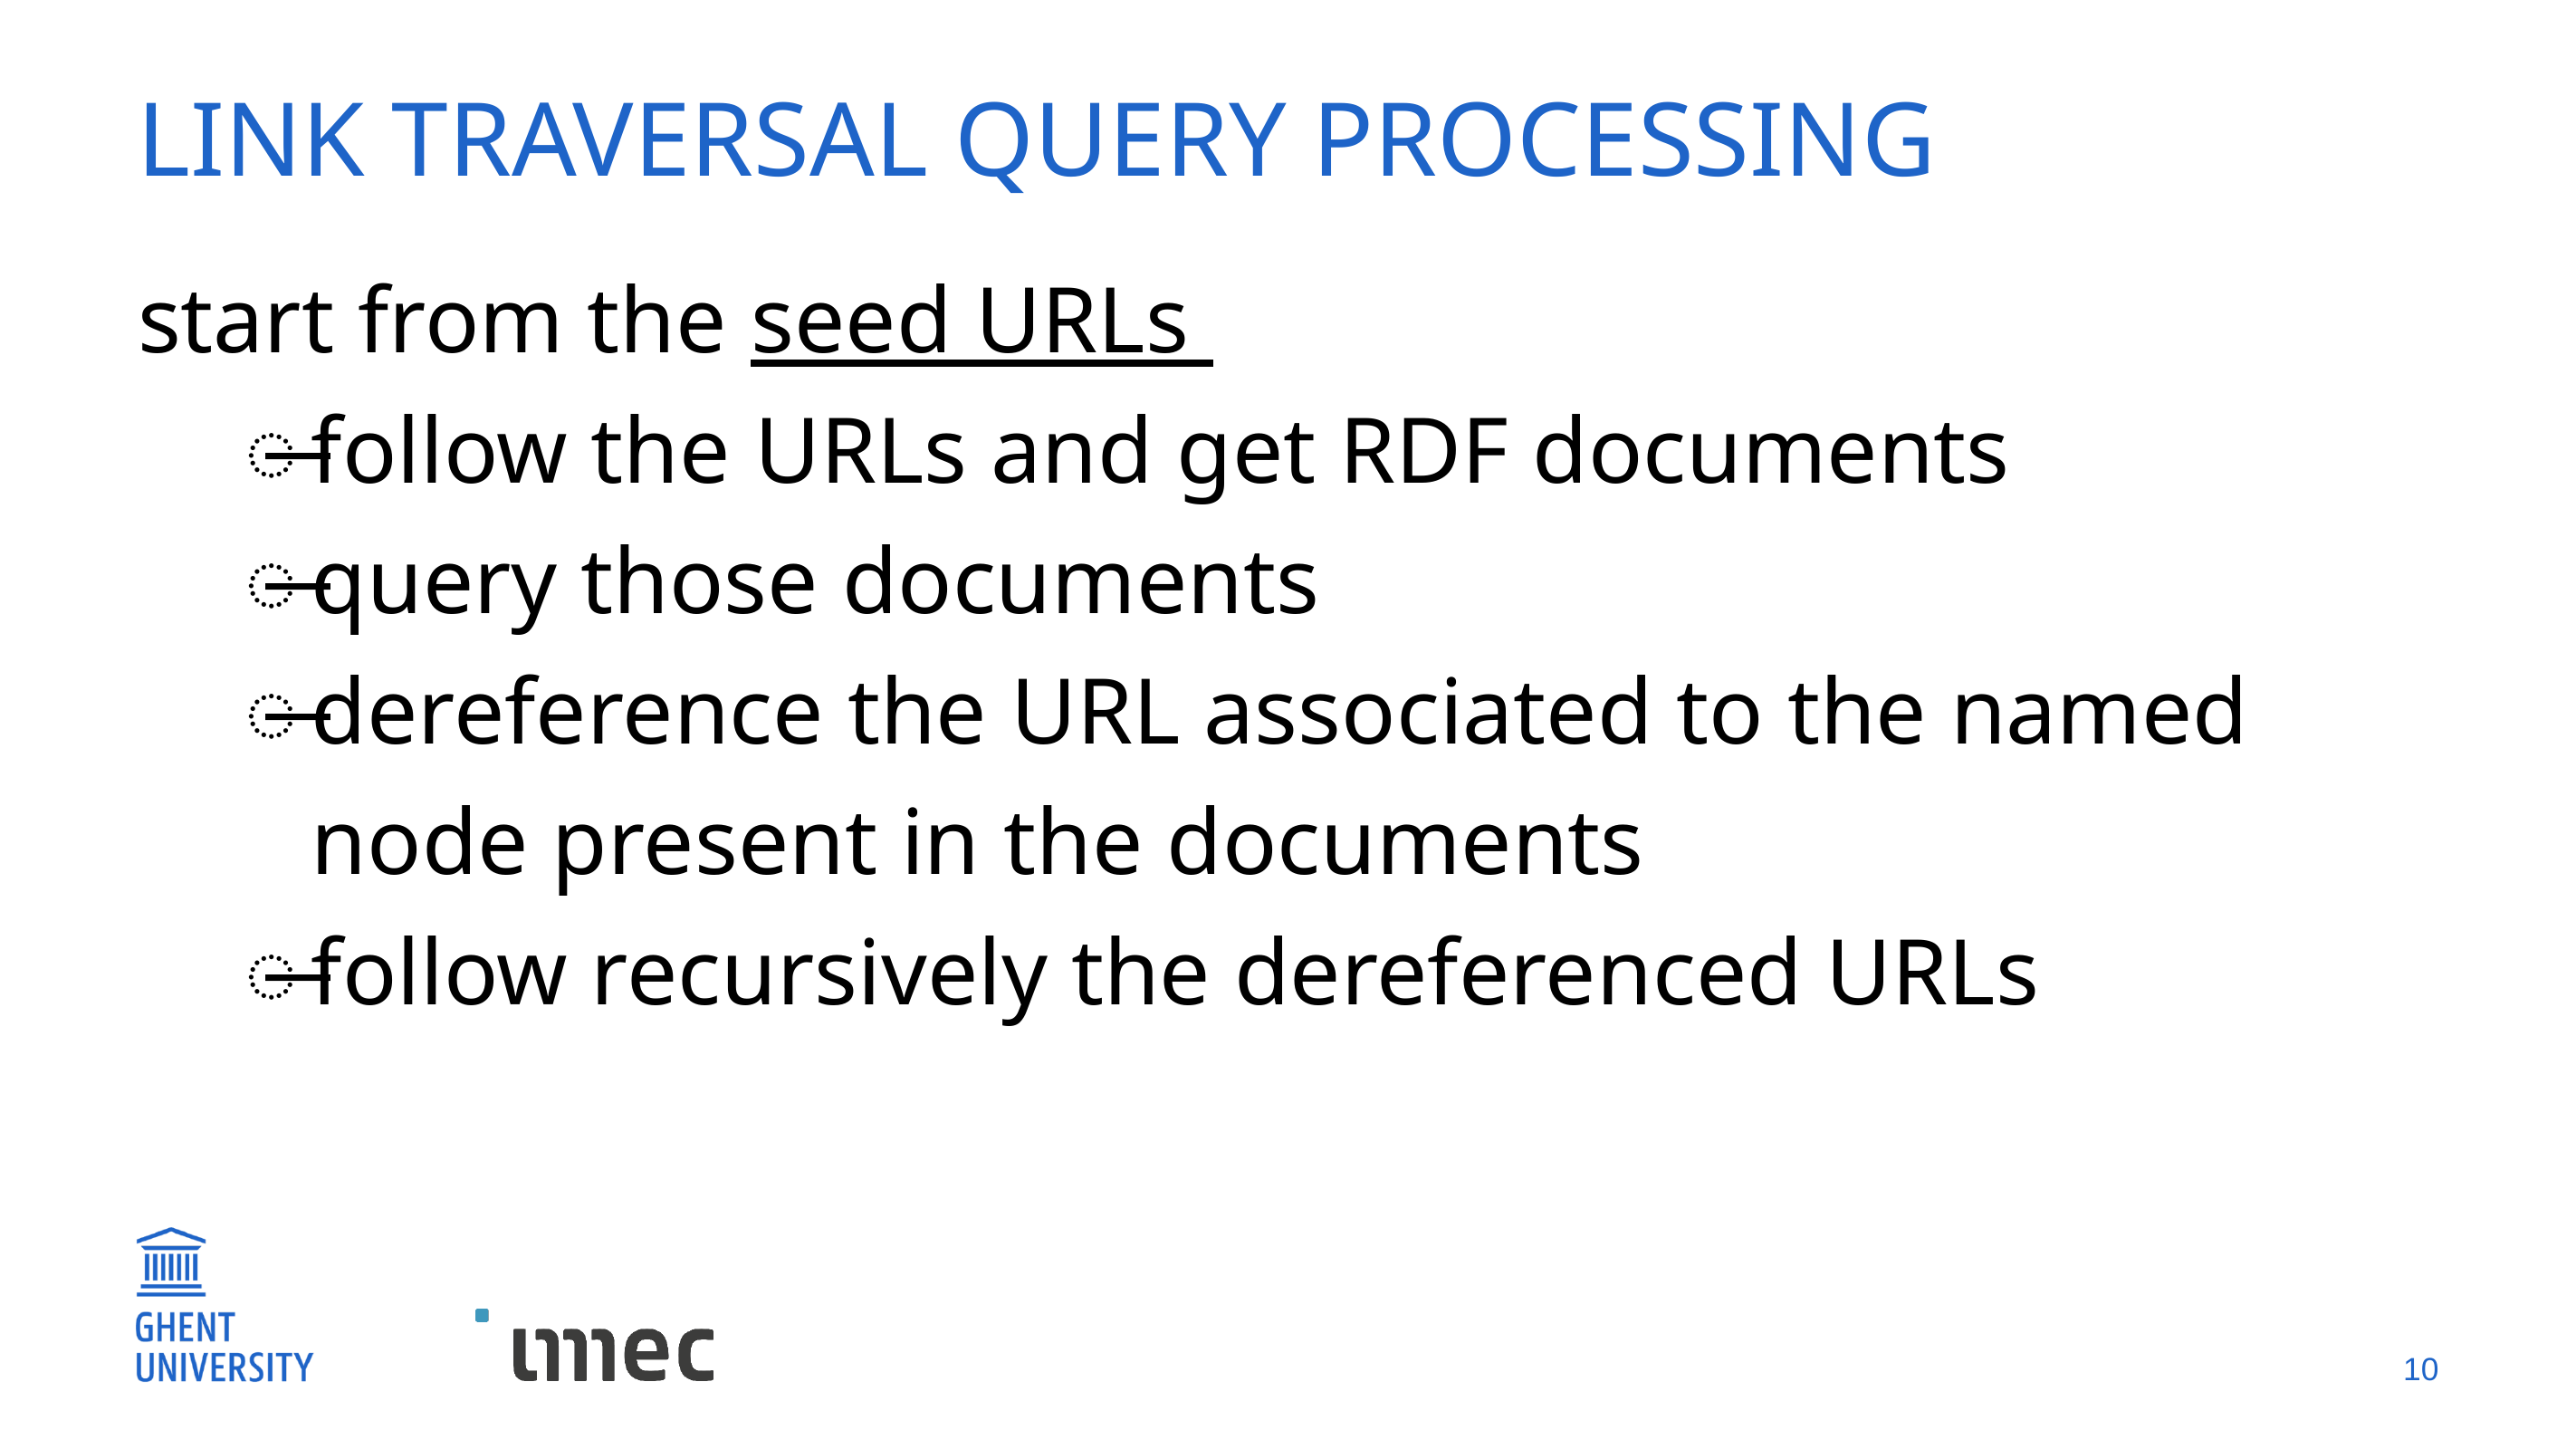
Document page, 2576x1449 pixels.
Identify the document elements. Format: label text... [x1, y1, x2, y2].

picture [68, 1175, 411, 1449]
title LINK TRAVERSAL QUERY PROCESSING [123, 76, 2456, 206]
picture [475, 1309, 713, 1381]
list start from the seed URLs follow the URLs and get RDF documents query those documents dereference the URL associated to the named node present in the documents follow recursively the dereferenced URLs [124, 234, 2456, 1229]
slide_number <number> [2315, 1329, 2453, 1407]
